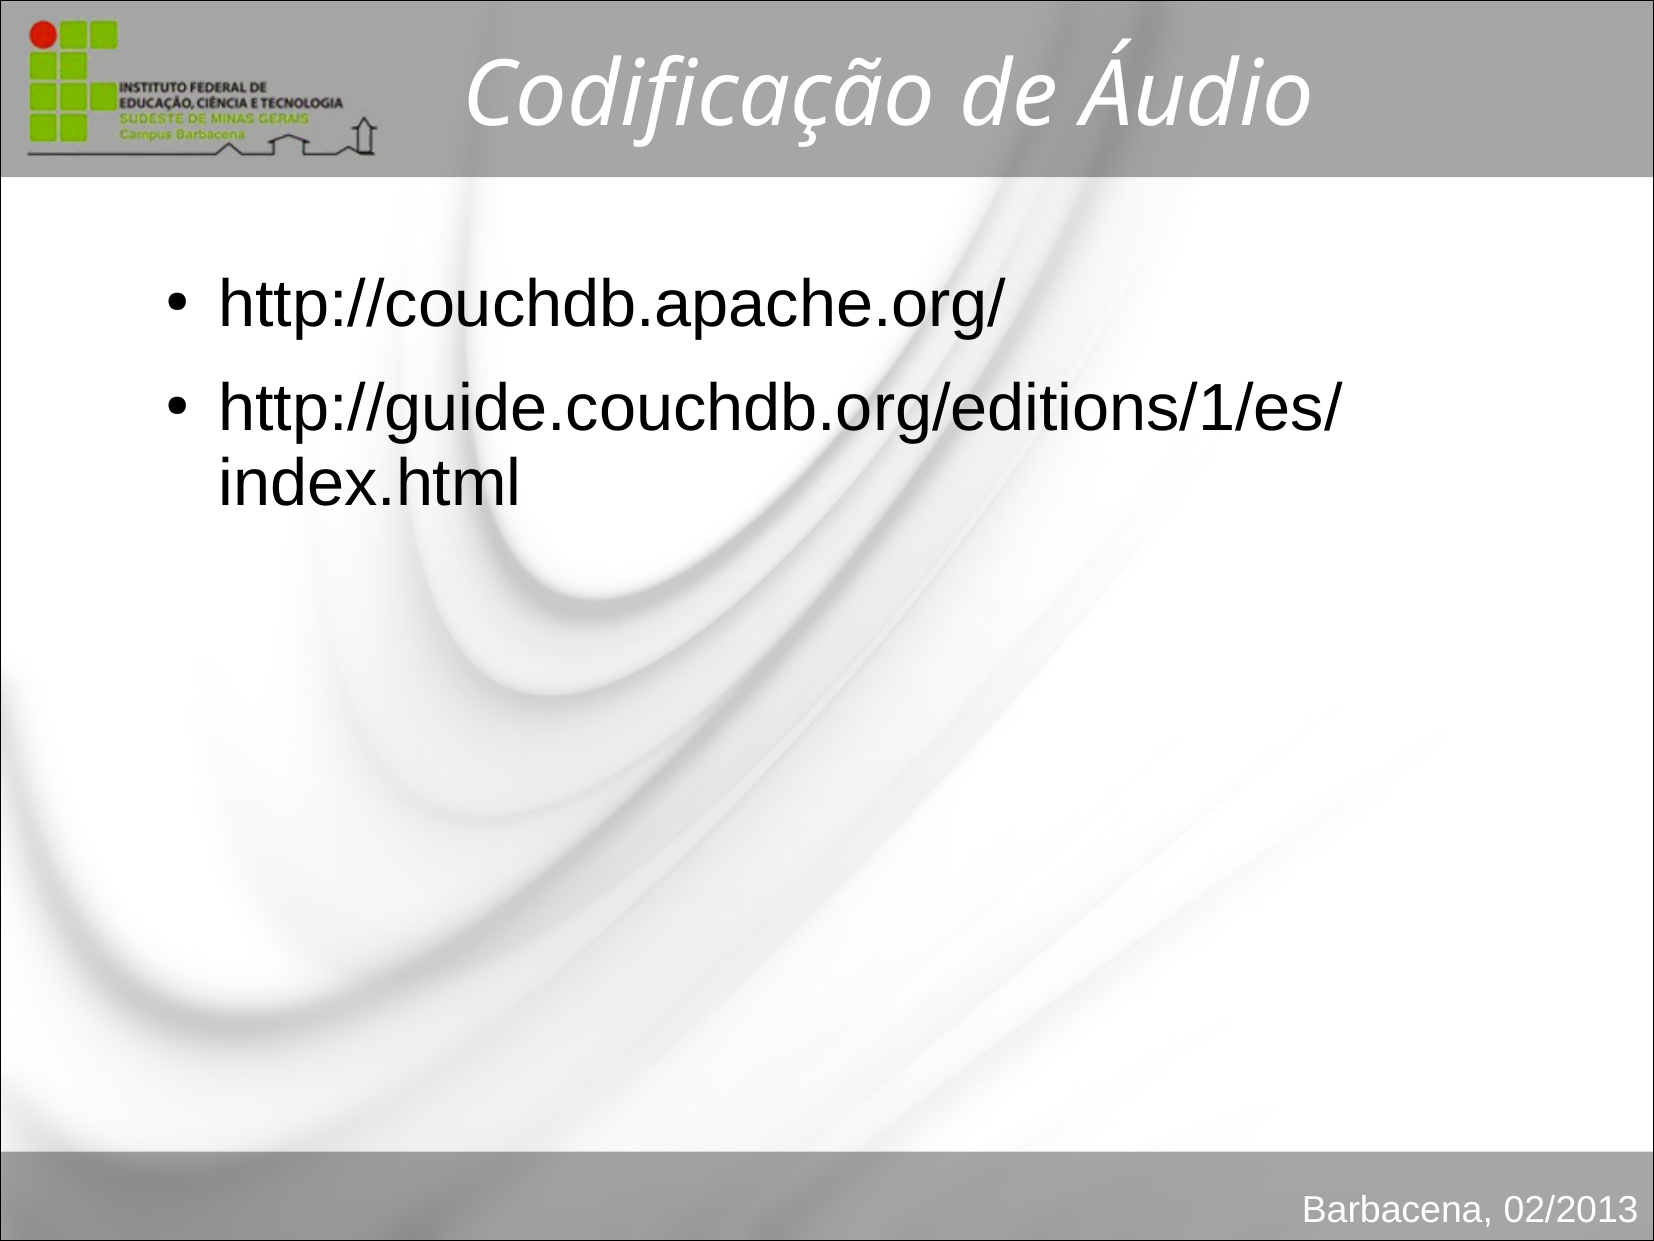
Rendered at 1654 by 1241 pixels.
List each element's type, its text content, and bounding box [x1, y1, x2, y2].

picture [23, 12, 383, 166]
list http://couchdb.apache.org/ http://guide.couchdb.org/editions/1/es/index.html [147, 265, 1536, 1123]
title Codificação de Áudio [295, 29, 1483, 151]
text_box Barbacena, 02/2013 [1287, 1181, 1654, 1238]
